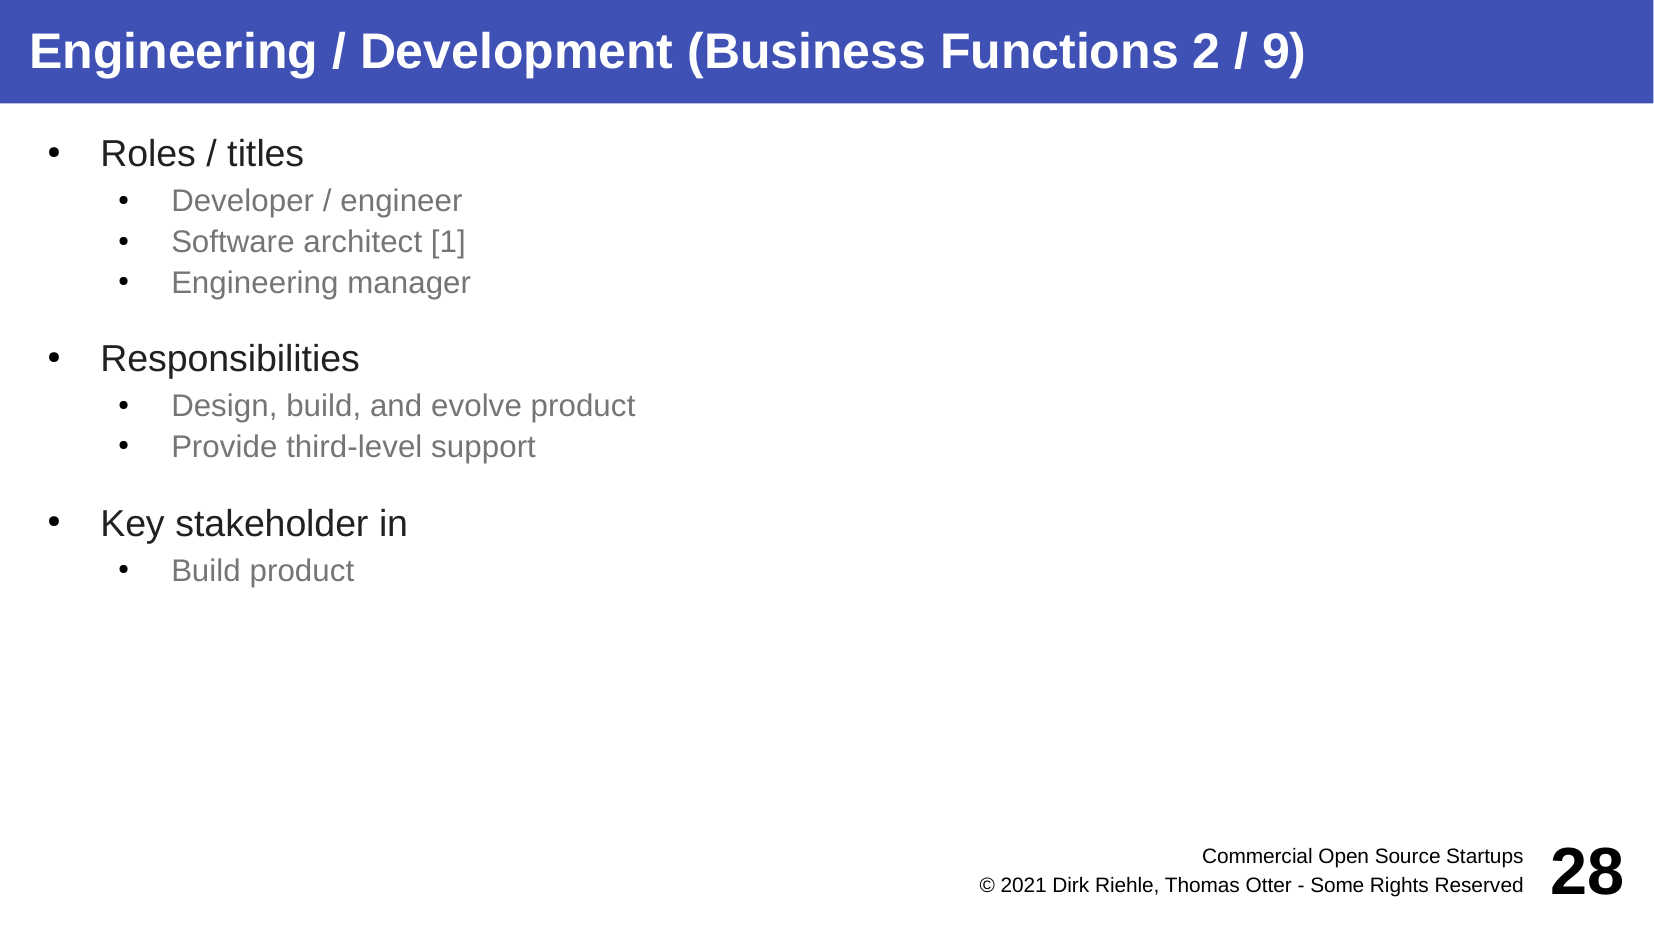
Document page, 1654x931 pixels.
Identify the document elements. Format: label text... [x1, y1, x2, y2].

list Roles / titles Developer / engineer Software architect [1] Engineering manager Responsibilities Design, build, and evolve product Provide third-level support Key stakeholder in Build product [29, 132, 1625, 813]
title Engineering / Development (Business Functions 2 / 9) [0, 0, 1654, 104]
